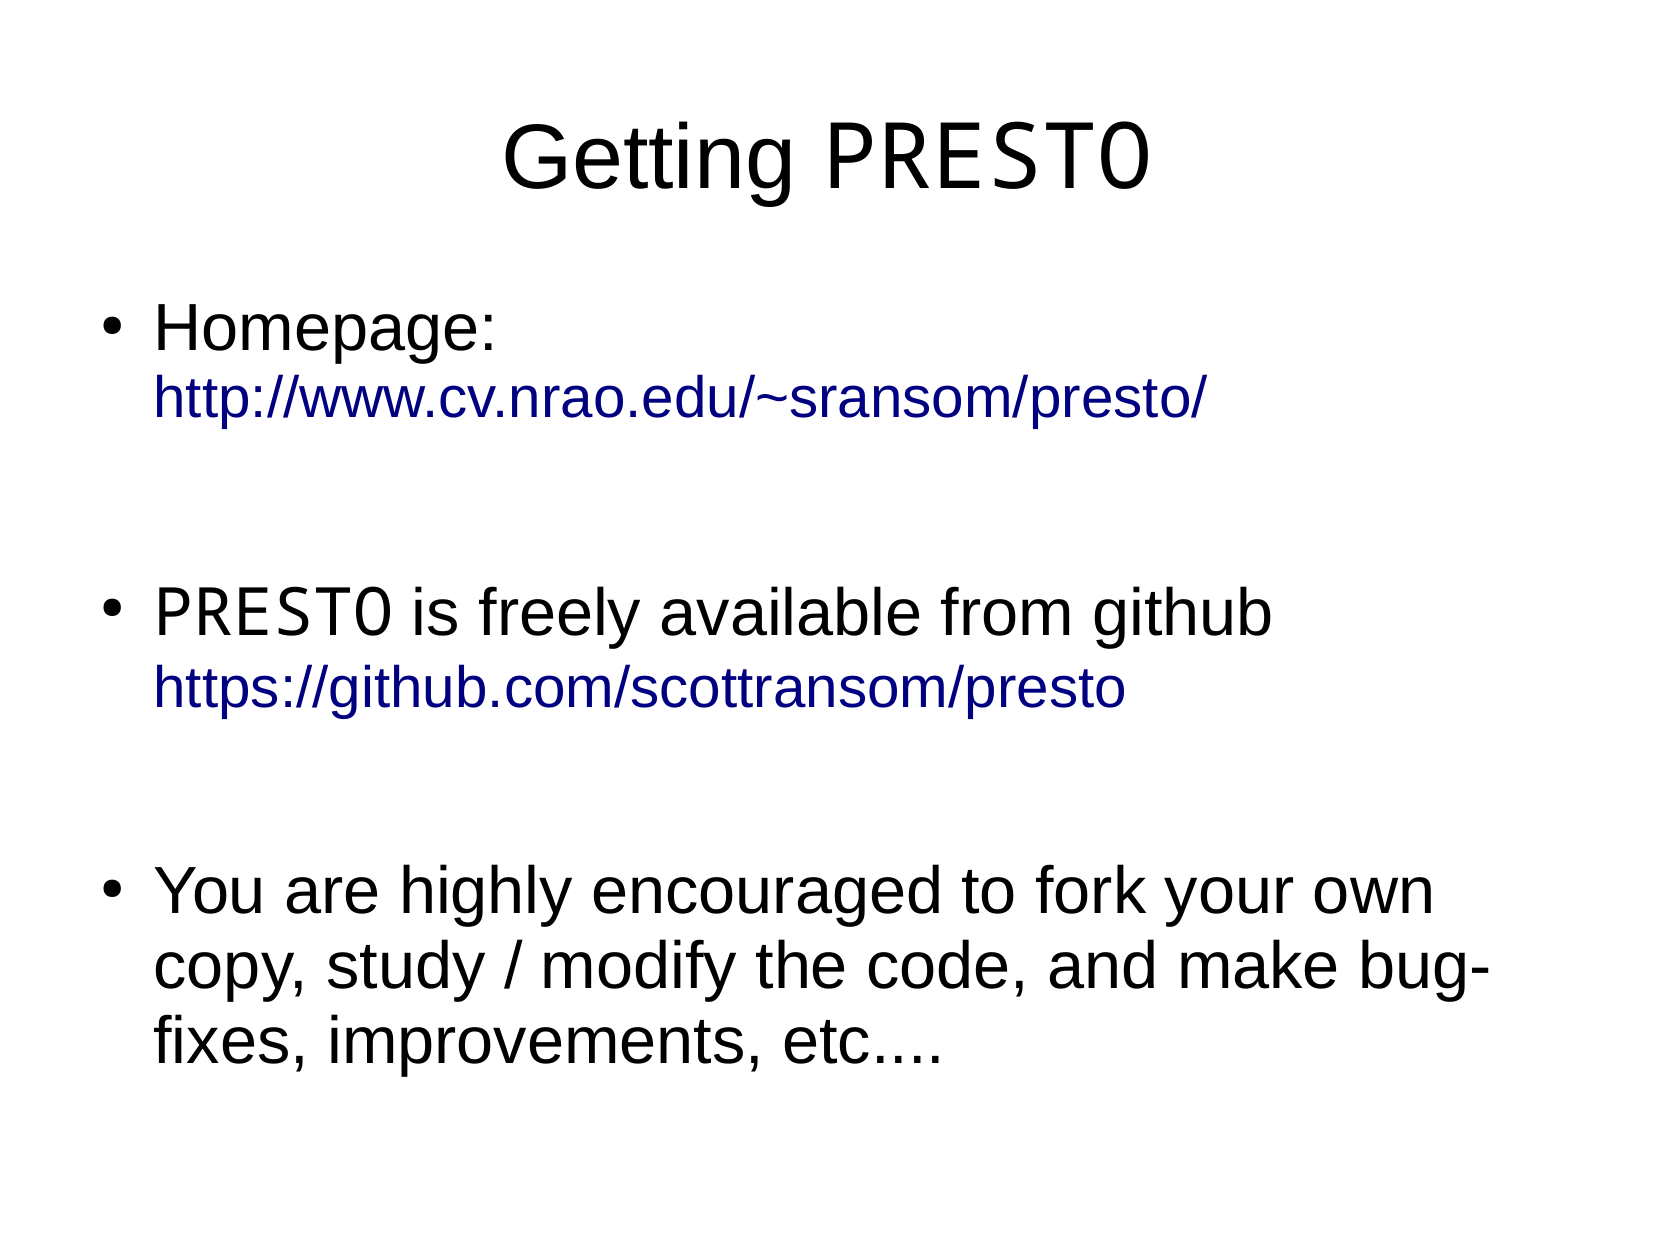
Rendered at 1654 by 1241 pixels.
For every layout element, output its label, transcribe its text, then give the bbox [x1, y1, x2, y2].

title Getting PRESTO [82, 49, 1571, 257]
list Homepage: http://www.cv.nrao.edu/~sransom/presto/ PRESTO is freely available from githubhttps://github.com/scottransom/presto You are highly encouraged to fork your own copy, study / modify the code, and make bug-fixes, improvements, etc.... [82, 290, 1571, 1109]
